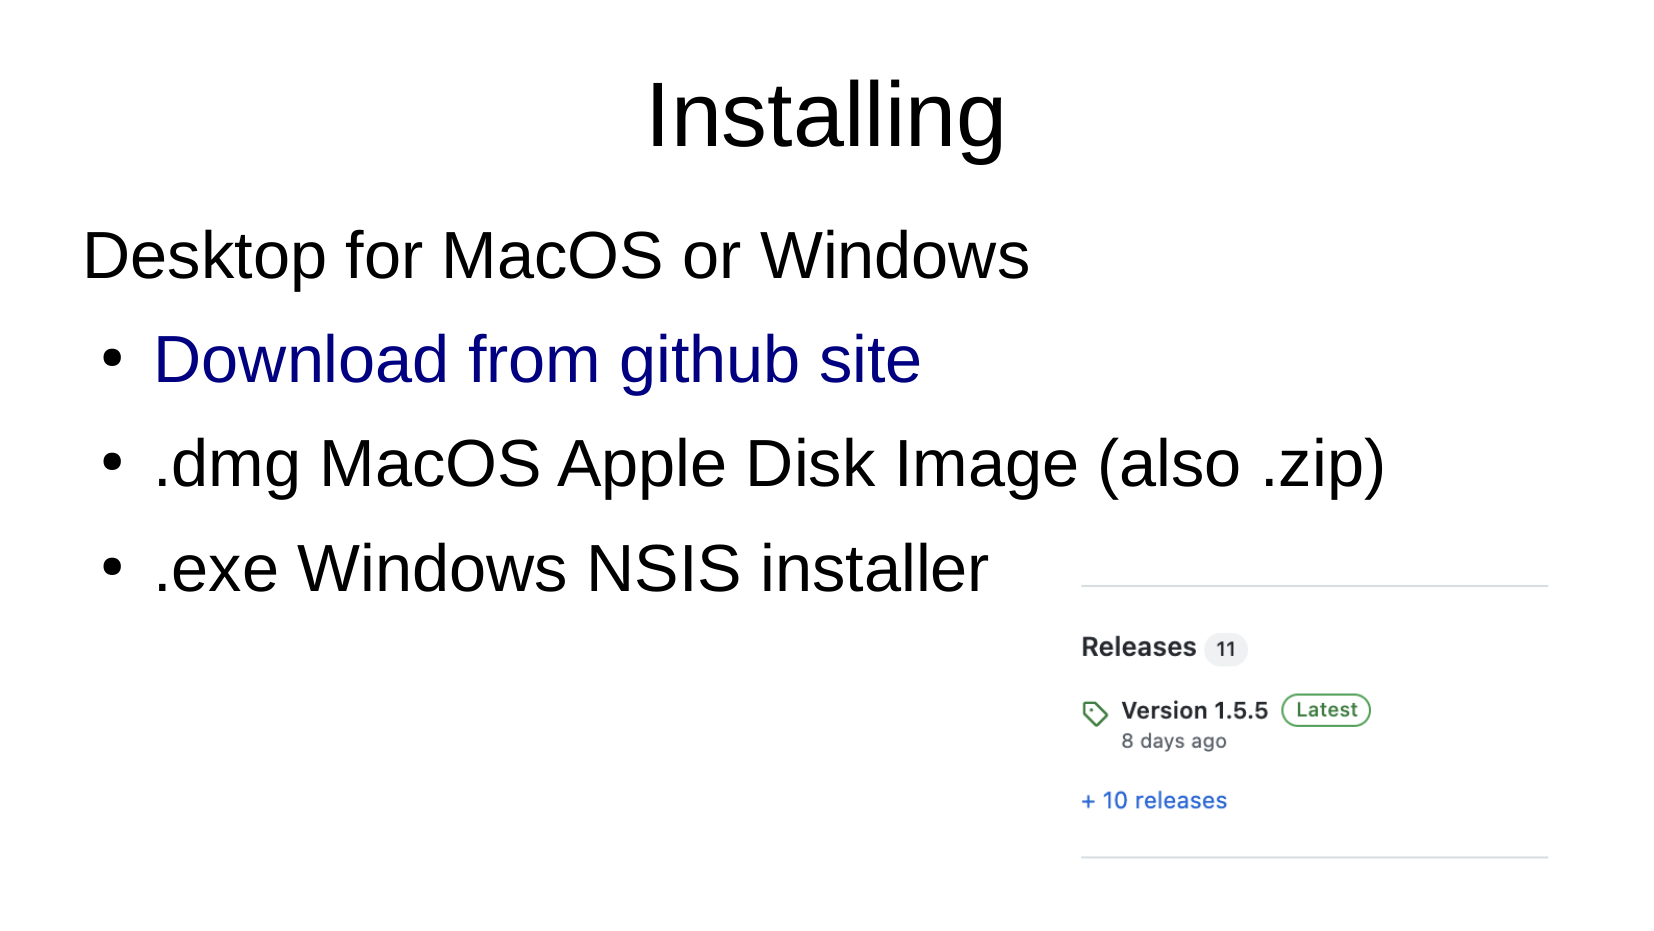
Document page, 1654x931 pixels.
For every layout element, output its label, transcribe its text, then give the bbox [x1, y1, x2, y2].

list Desktop for MacOS or Windows Download from github site .dmg MacOS Apple Disk Image (also .zip) .exe Windows NSIS installer [82, 217, 1571, 758]
picture [1050, 562, 1617, 894]
title Installing [82, 37, 1571, 193]
